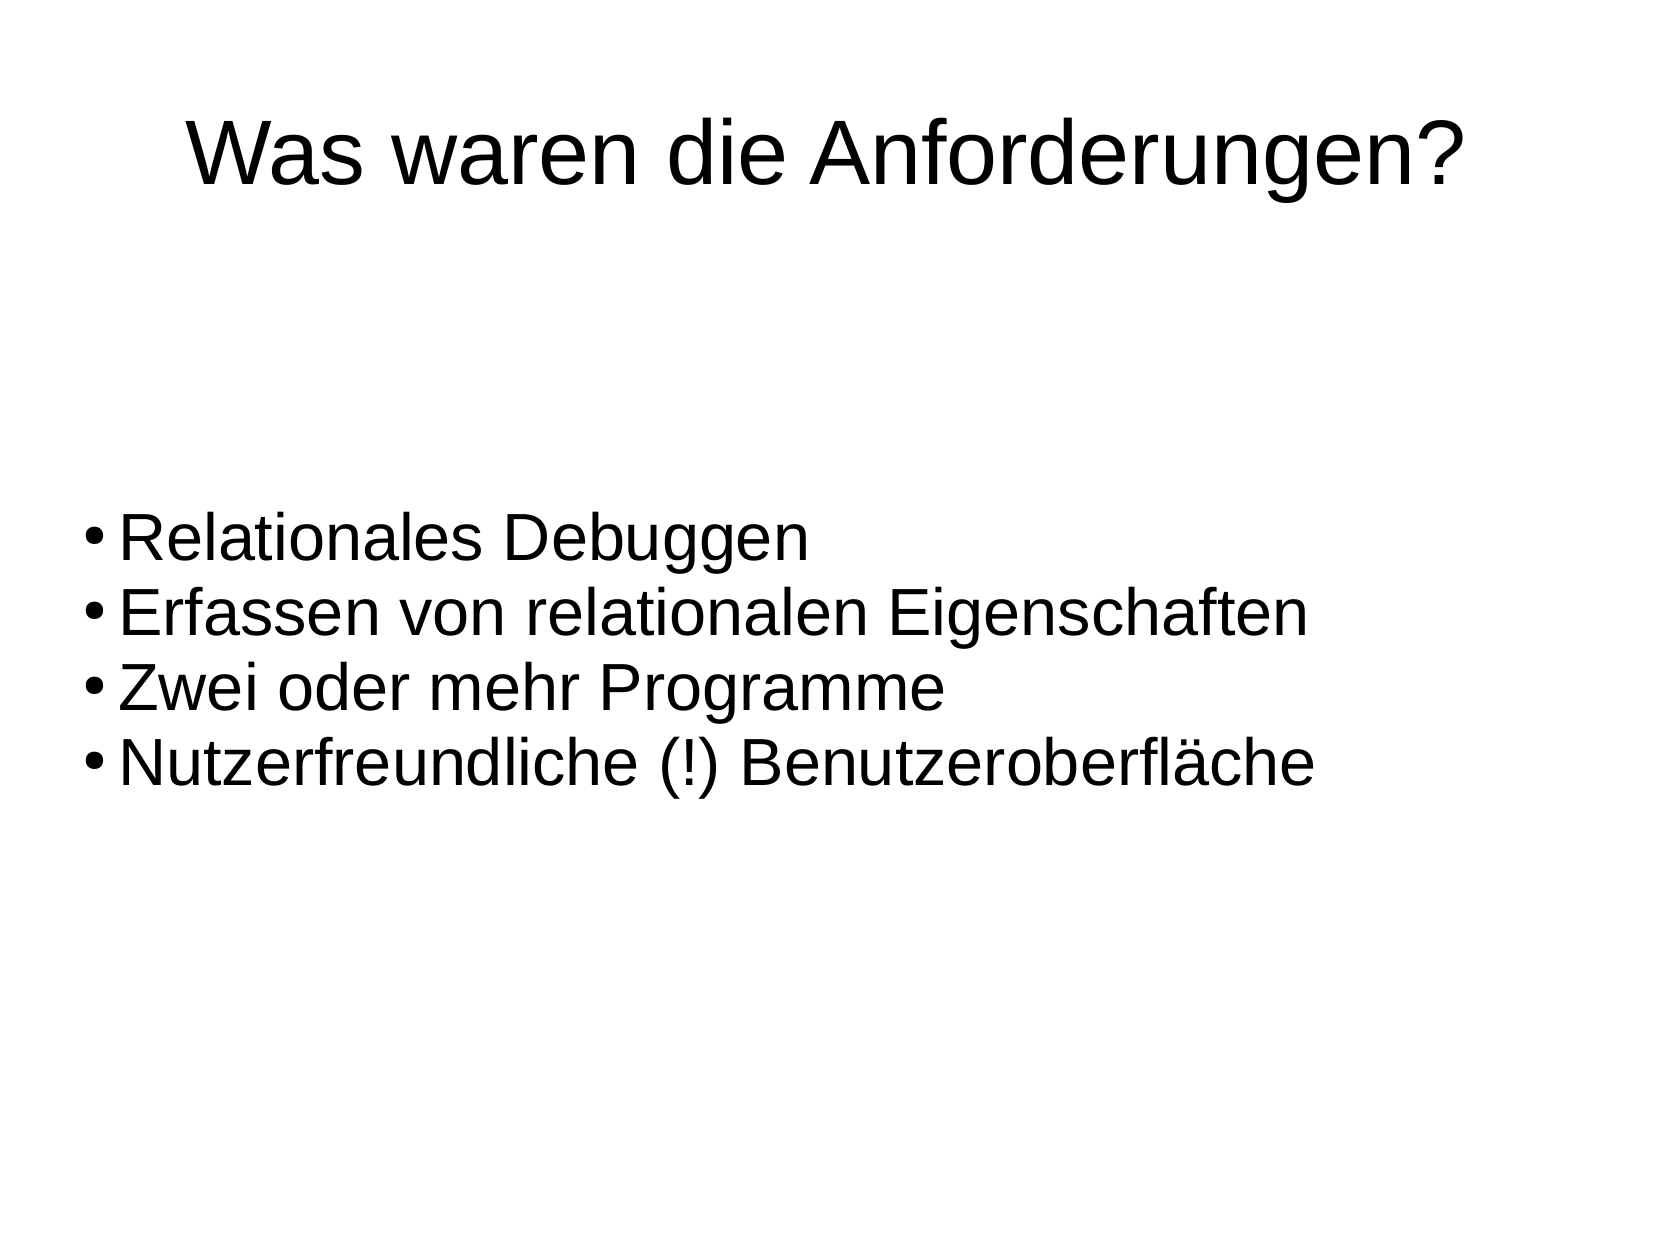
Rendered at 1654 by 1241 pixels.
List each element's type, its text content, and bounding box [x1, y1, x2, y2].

title Was waren die Anforderungen? [82, 49, 1571, 257]
subtitle Relationales Debuggen Erfassen von relationalen Eigenschaften Zwei oder mehr Programme Nutzerfreundliche (!) Benutzeroberfläche [82, 290, 1571, 1010]
